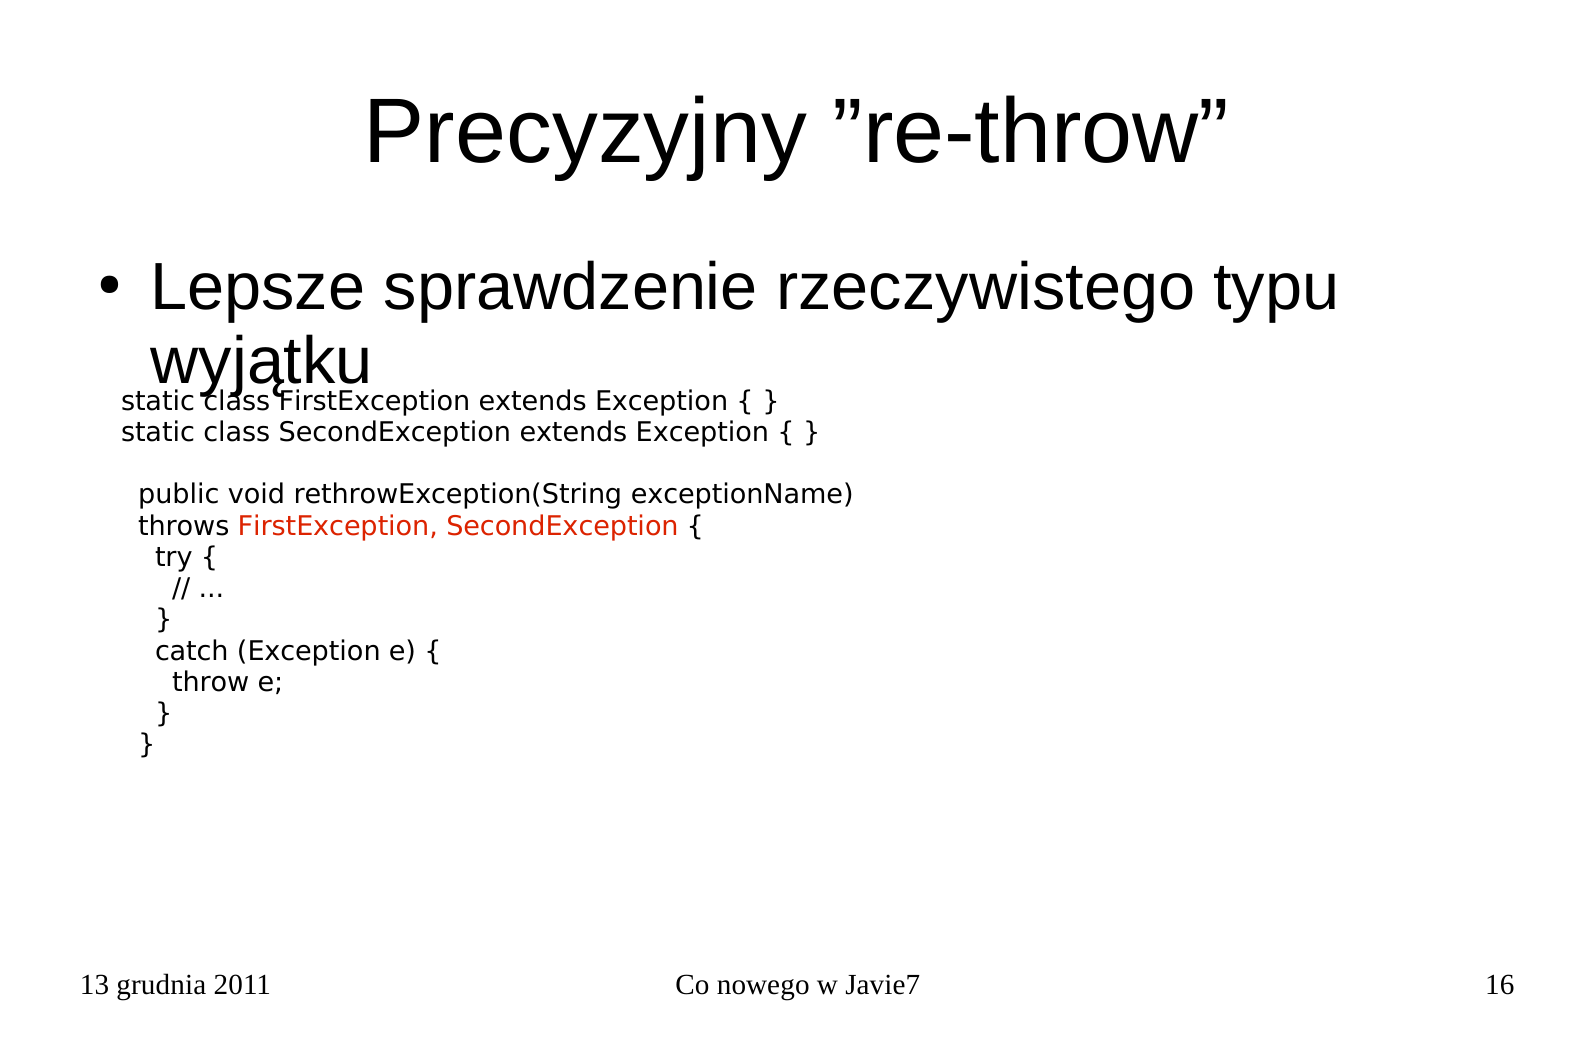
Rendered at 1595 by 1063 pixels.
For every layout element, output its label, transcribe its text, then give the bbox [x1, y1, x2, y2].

list Lepsze sprawdzenie rzeczywistego typu wyjątku [79, 248, 1501, 579]
title Precyzyjny ”re-throw” [79, 42, 1515, 220]
text_box static class FirstException extends Exception { } static class SecondException extends Exception { } public void rethrowException(String exceptionName) throws FirstException, SecondException { try { // ... } catch (Exception e) { throw e; } } [106, 377, 1382, 911]
